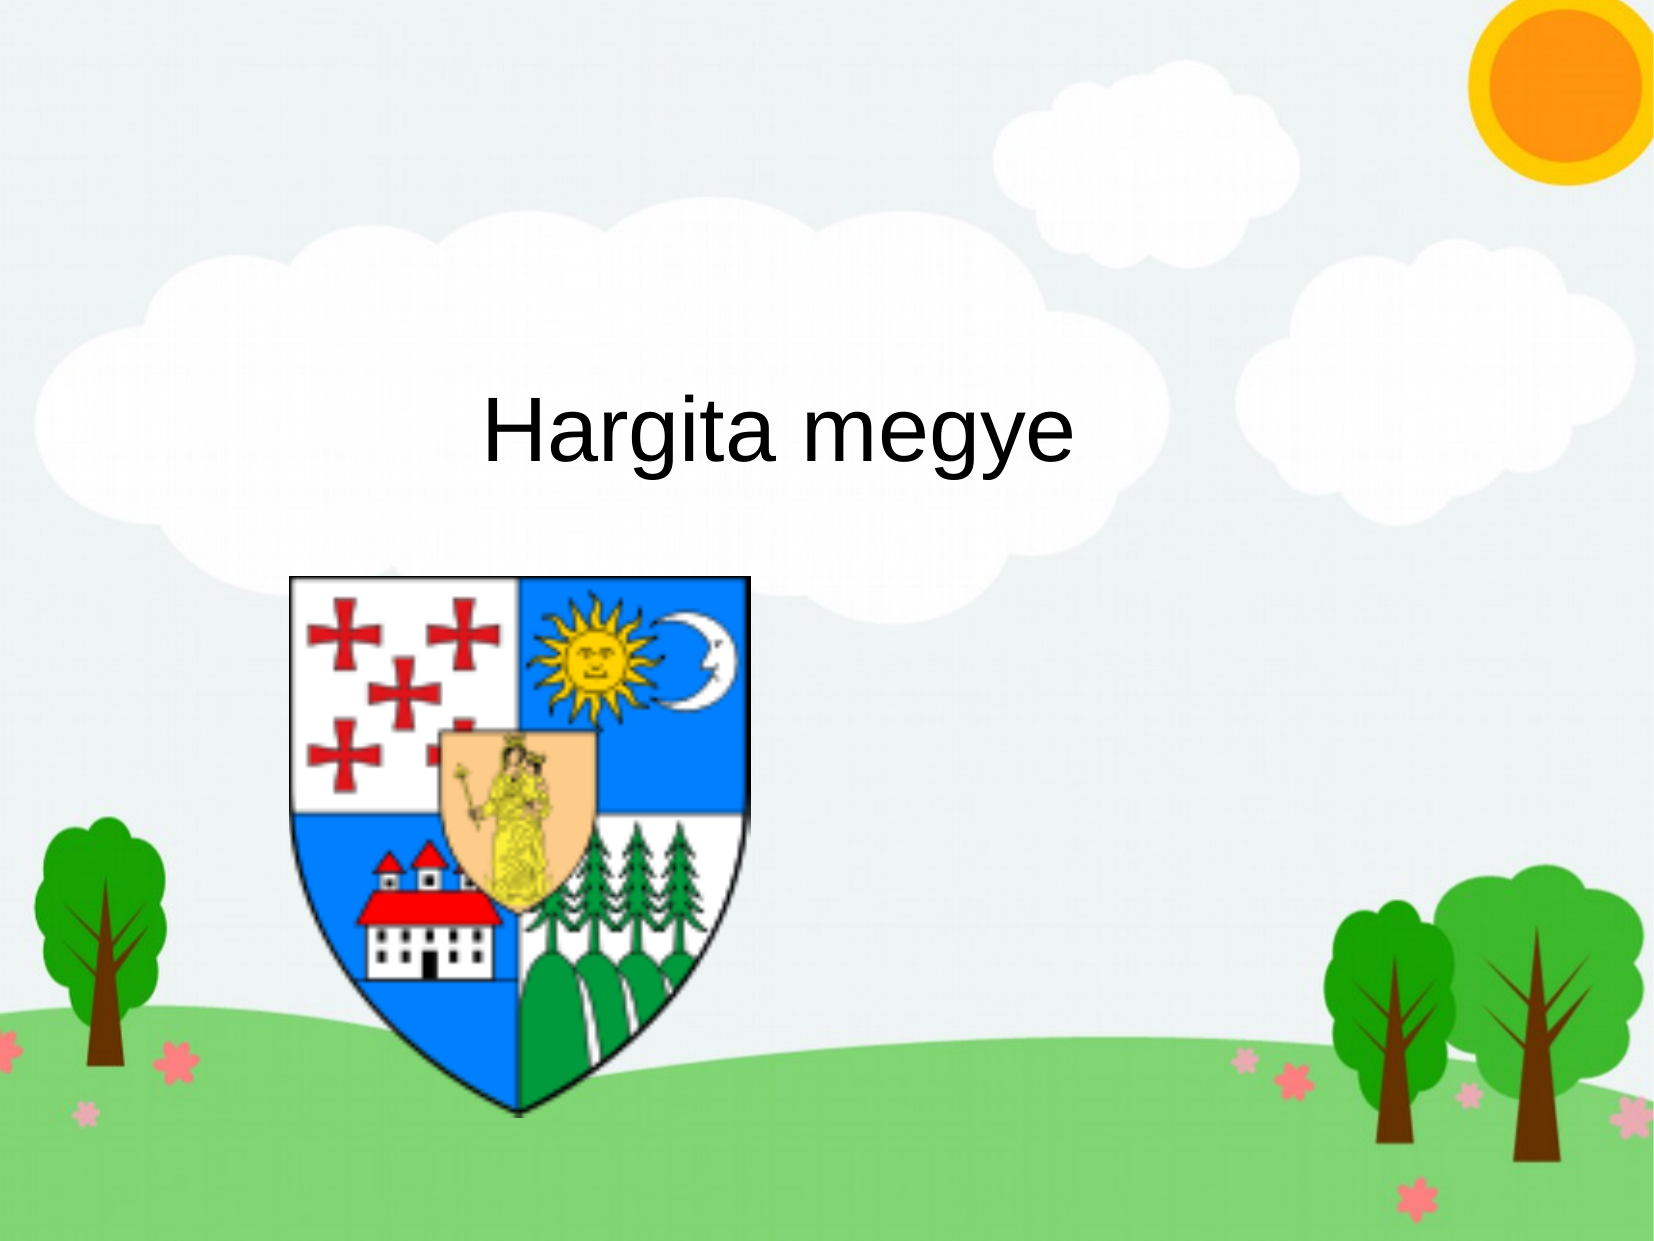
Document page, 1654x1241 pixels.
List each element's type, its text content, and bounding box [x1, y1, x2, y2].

picture [0, 0, 1654, 1241]
title Hargita megye [47, 283, 1512, 577]
